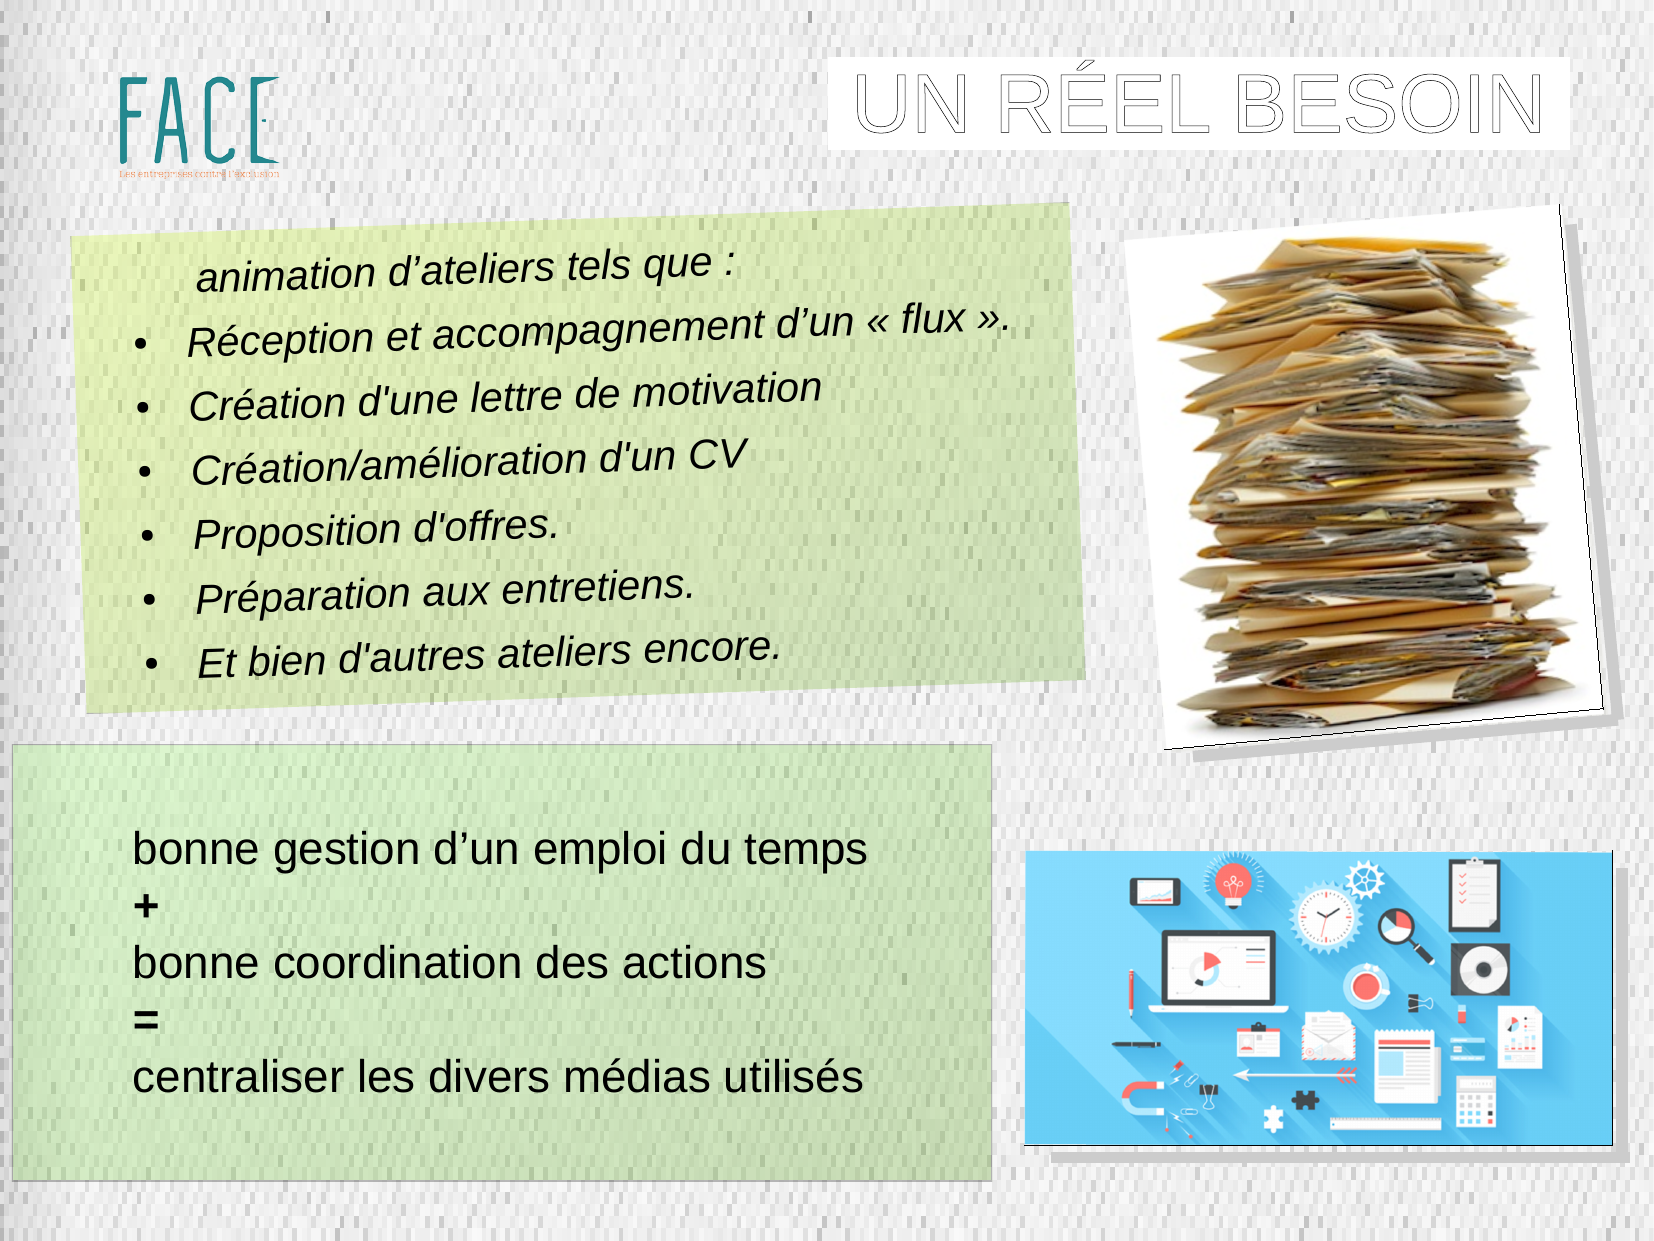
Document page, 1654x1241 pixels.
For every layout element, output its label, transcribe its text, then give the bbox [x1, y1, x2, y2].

list animation d’ateliers tels que : Réception et accompagnement d’un « flux ». Création d'une lettre de motivation Création/amélioration d'un CV Proposition d'offres. Préparation aux entretiens. Et bien d'autres ateliers encore. [70, 202, 1086, 714]
title UN RÉEL BESOIN [696, 0, 1654, 208]
text_box bonne gestion d’un emploi du temps + bonne coordination des actions = centraliser les divers médias utilisés [11, 744, 993, 1182]
picture [0, 0, 1654, 1241]
